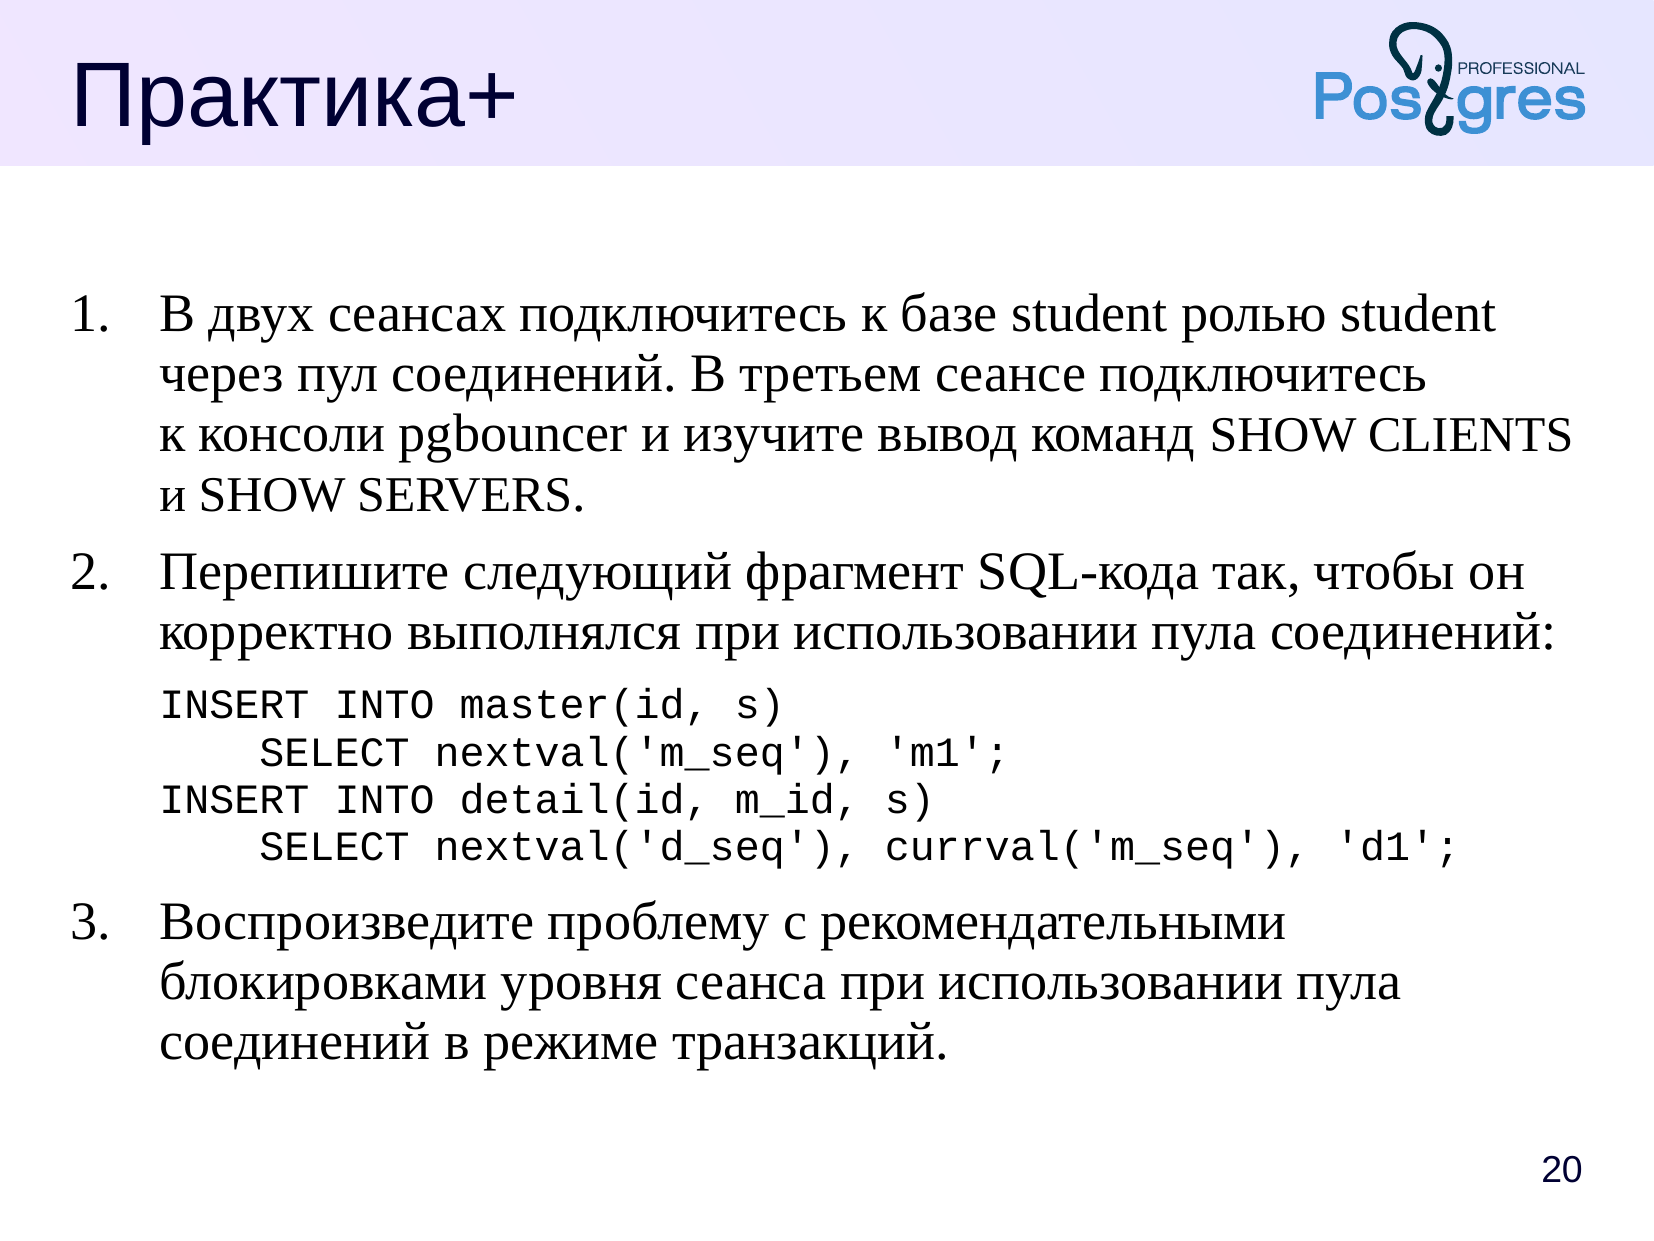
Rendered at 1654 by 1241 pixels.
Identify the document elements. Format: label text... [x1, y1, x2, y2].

title Практика+ [70, 43, 1241, 147]
list В двух сеансах подключитесь к базе student ролью student через пул соединений. В третьем сеансе подключитесь к консоли pgbouncer и изучите вывод команд SHOW CLIENTS и SHOW SERVERS. Перепишите следующий фрагмент SQL-кода так, чтобы он корректно выполнялся при использовании пула соединений: INSERT INTO master(id, s) SELECT nextval('m_seq'), 'm1'; INSERT INTO detail(id, m_id, s) SELECT nextval('d_seq'), currval('m_seq'), 'd1'; Воспроизведите проблему с рекомендательными блокировками уровня сеанса при использовании пула соединений в режиме транзакций. [70, 283, 1583, 1134]
